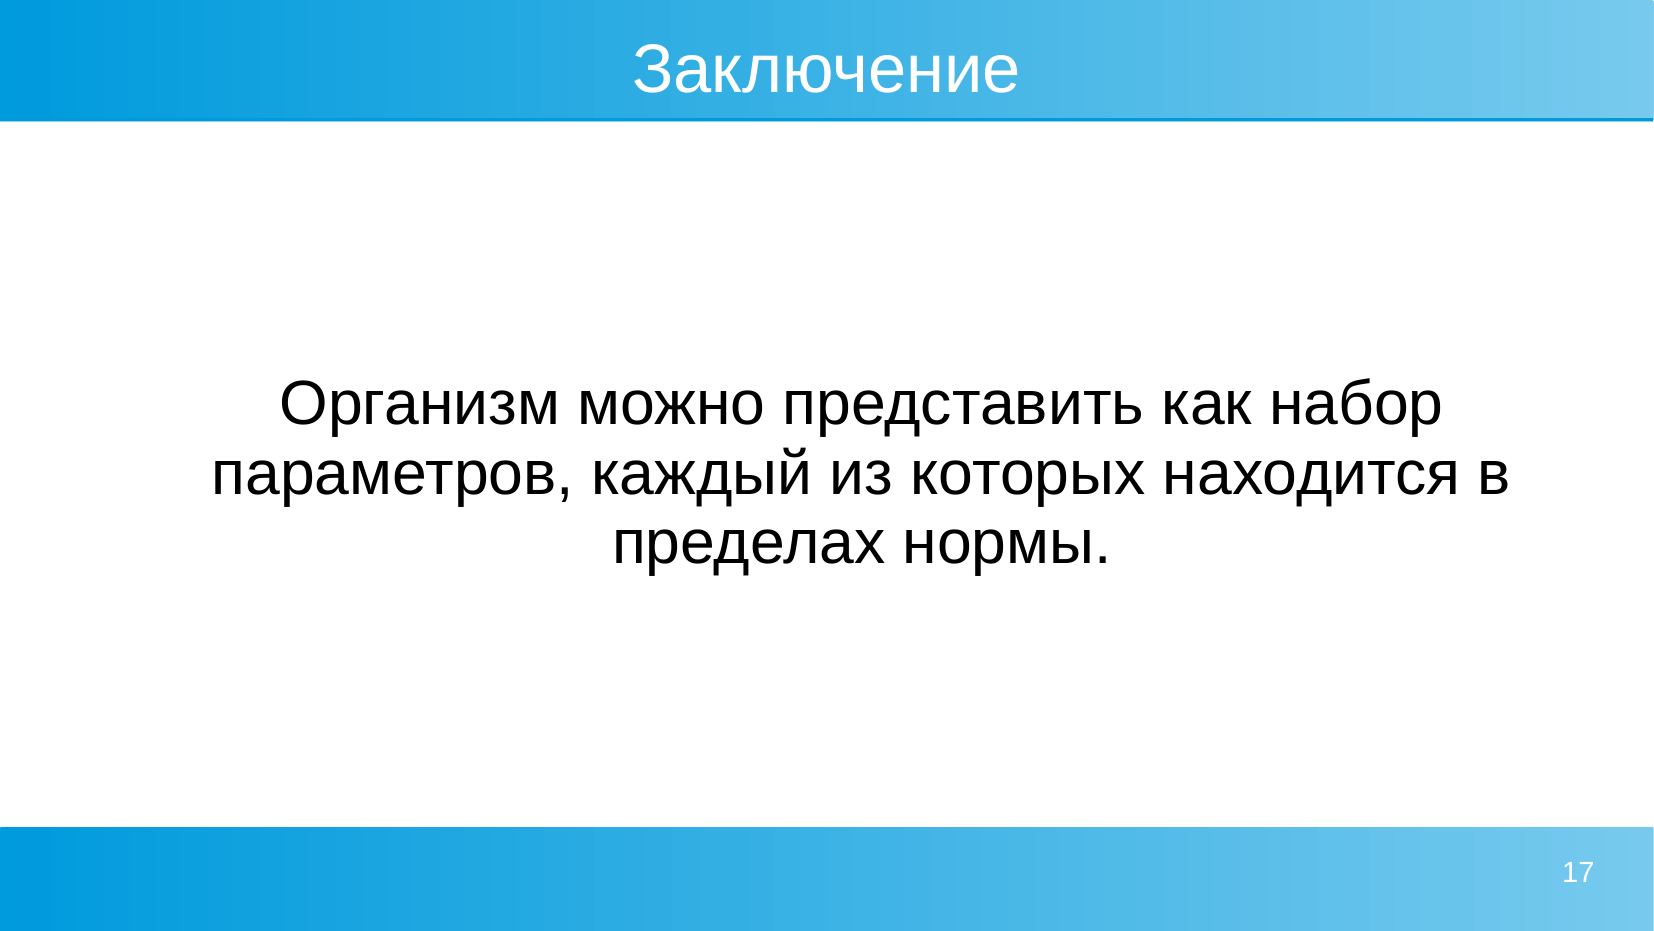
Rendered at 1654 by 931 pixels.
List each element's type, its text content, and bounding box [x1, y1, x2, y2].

title Заключение [59, 29, 1595, 108]
list Организм можно представить как набор параметров, каждый из которых находится в пределах нормы. [59, 177, 1595, 768]
